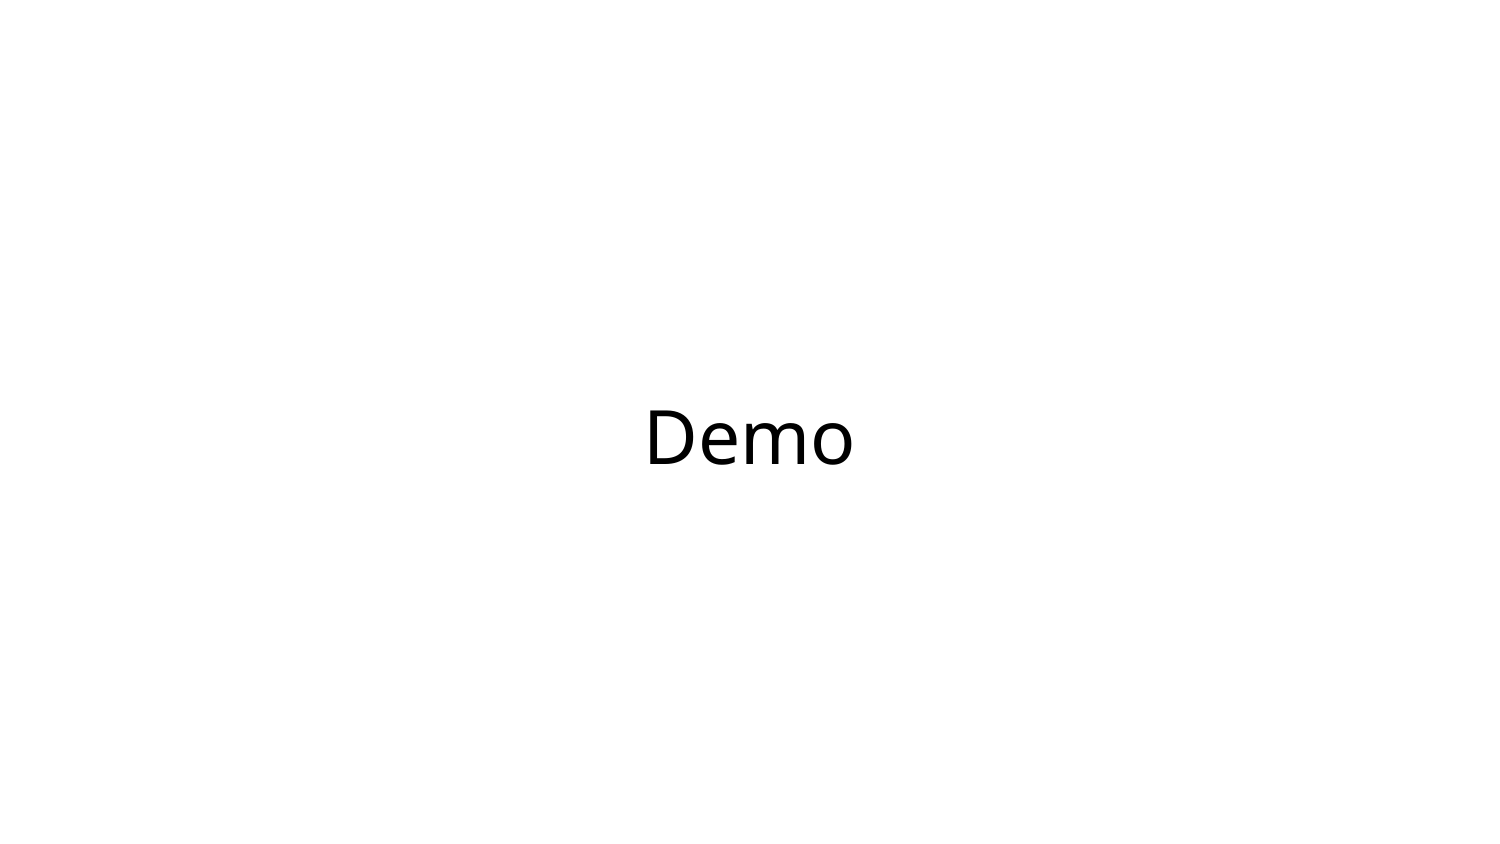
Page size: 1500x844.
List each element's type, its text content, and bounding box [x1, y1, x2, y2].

title Demo [51, 374, 1449, 469]
